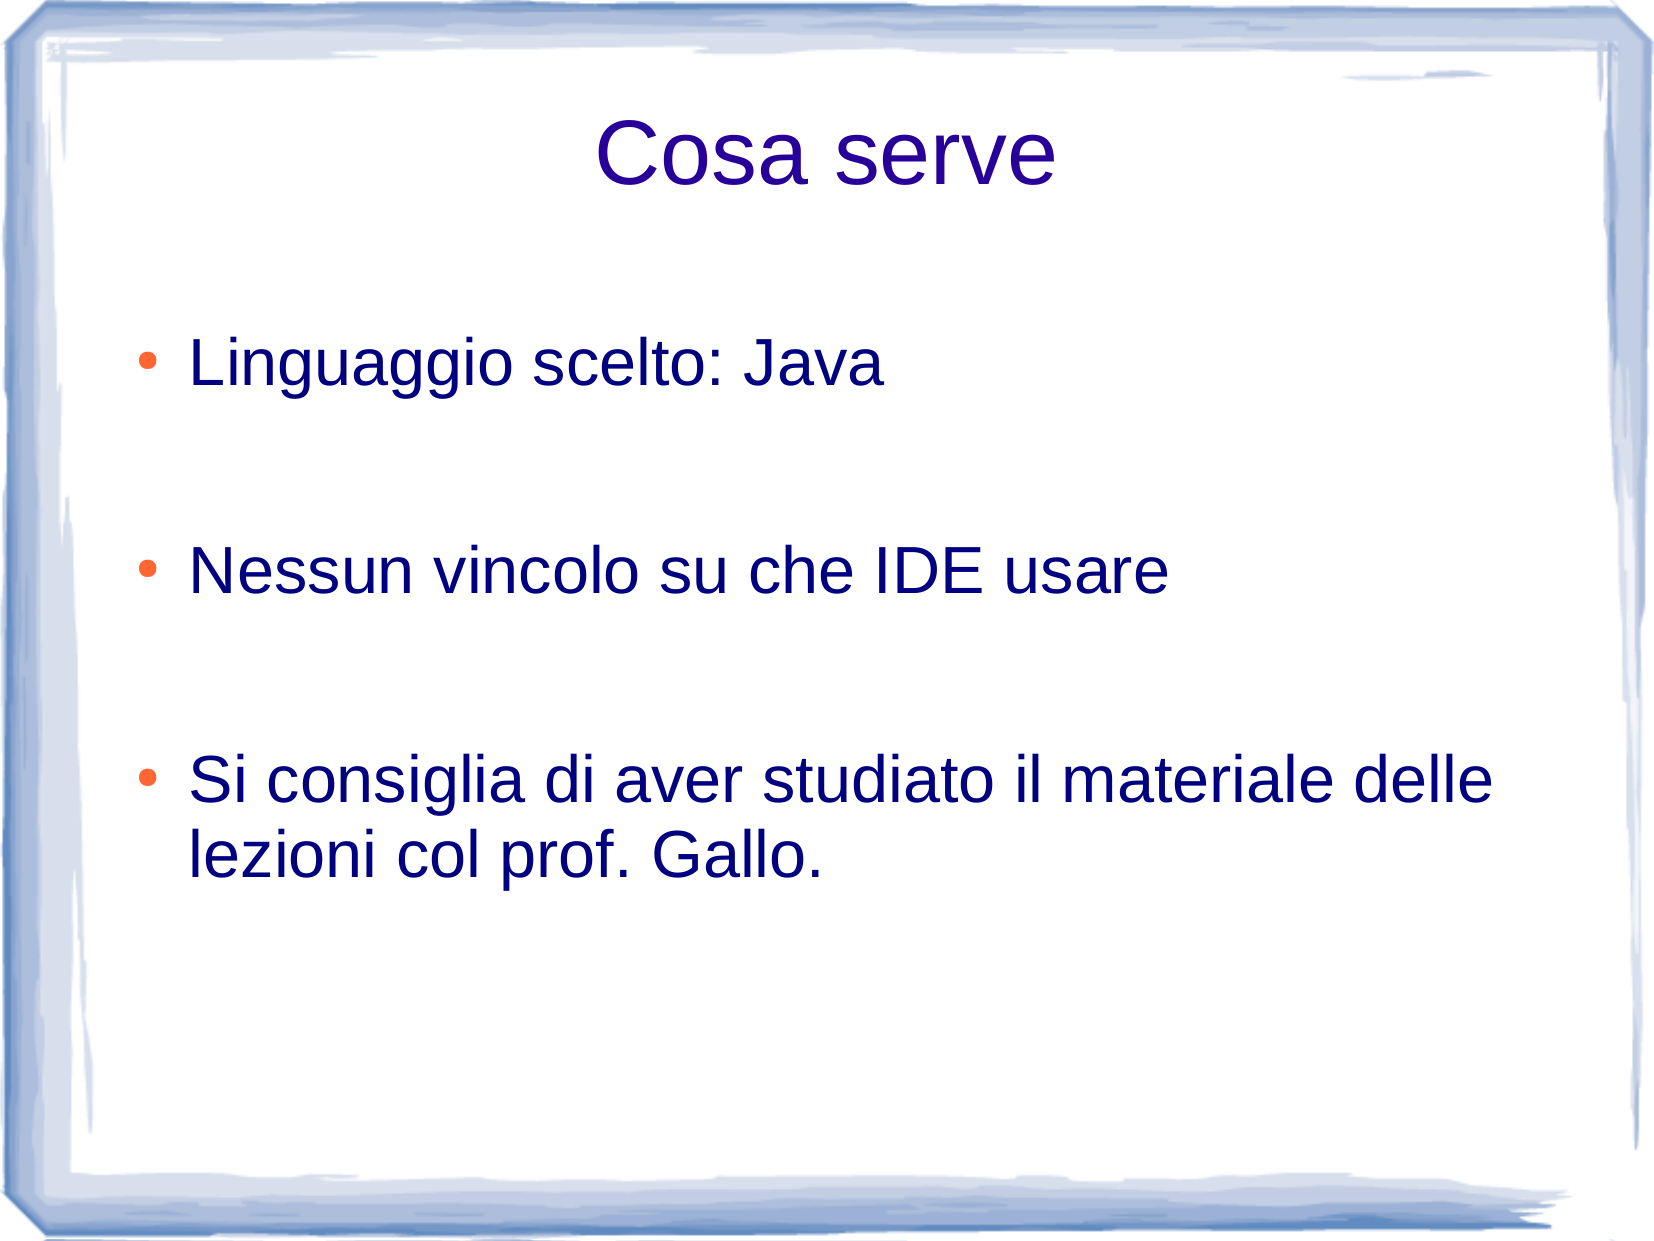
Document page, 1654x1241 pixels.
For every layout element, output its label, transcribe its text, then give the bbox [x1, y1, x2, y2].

title Cosa serve [82, 49, 1571, 257]
list Linguaggio scelto: Java Nessun vincolo su che IDE usare Si consiglia di aver studiato il materiale delle lezioni col prof. Gallo. [118, 324, 1571, 1045]
picture [0, 0, 1654, 1241]
